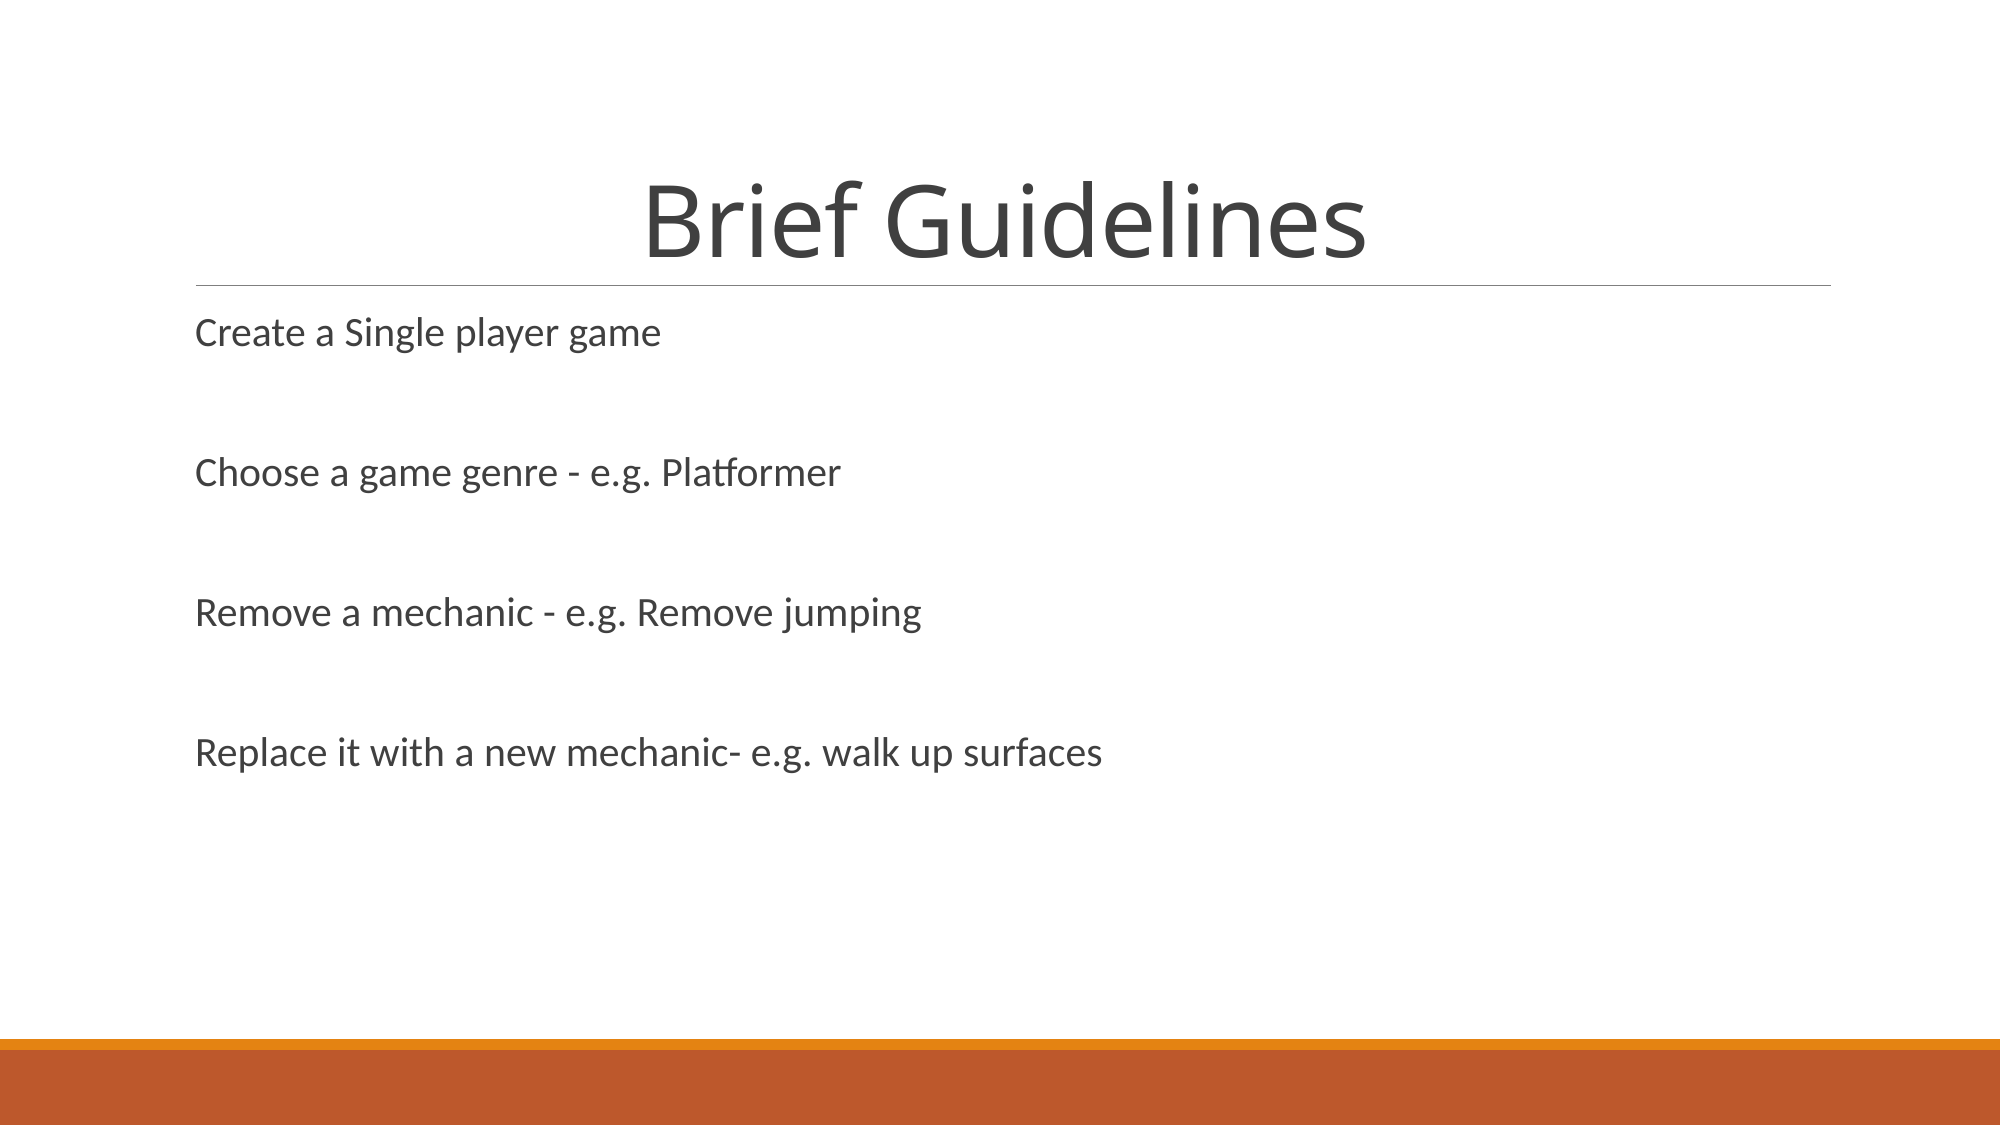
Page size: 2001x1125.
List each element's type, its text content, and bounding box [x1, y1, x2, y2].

list Create a Single player game Choose a game genre - e.g. Platformer Remove a mechanic - e.g. Remove jumping Replace it with a new mechanic- e.g. walk up surfaces [180, 302, 1831, 963]
title Brief Guidelines [180, 47, 1831, 286]
